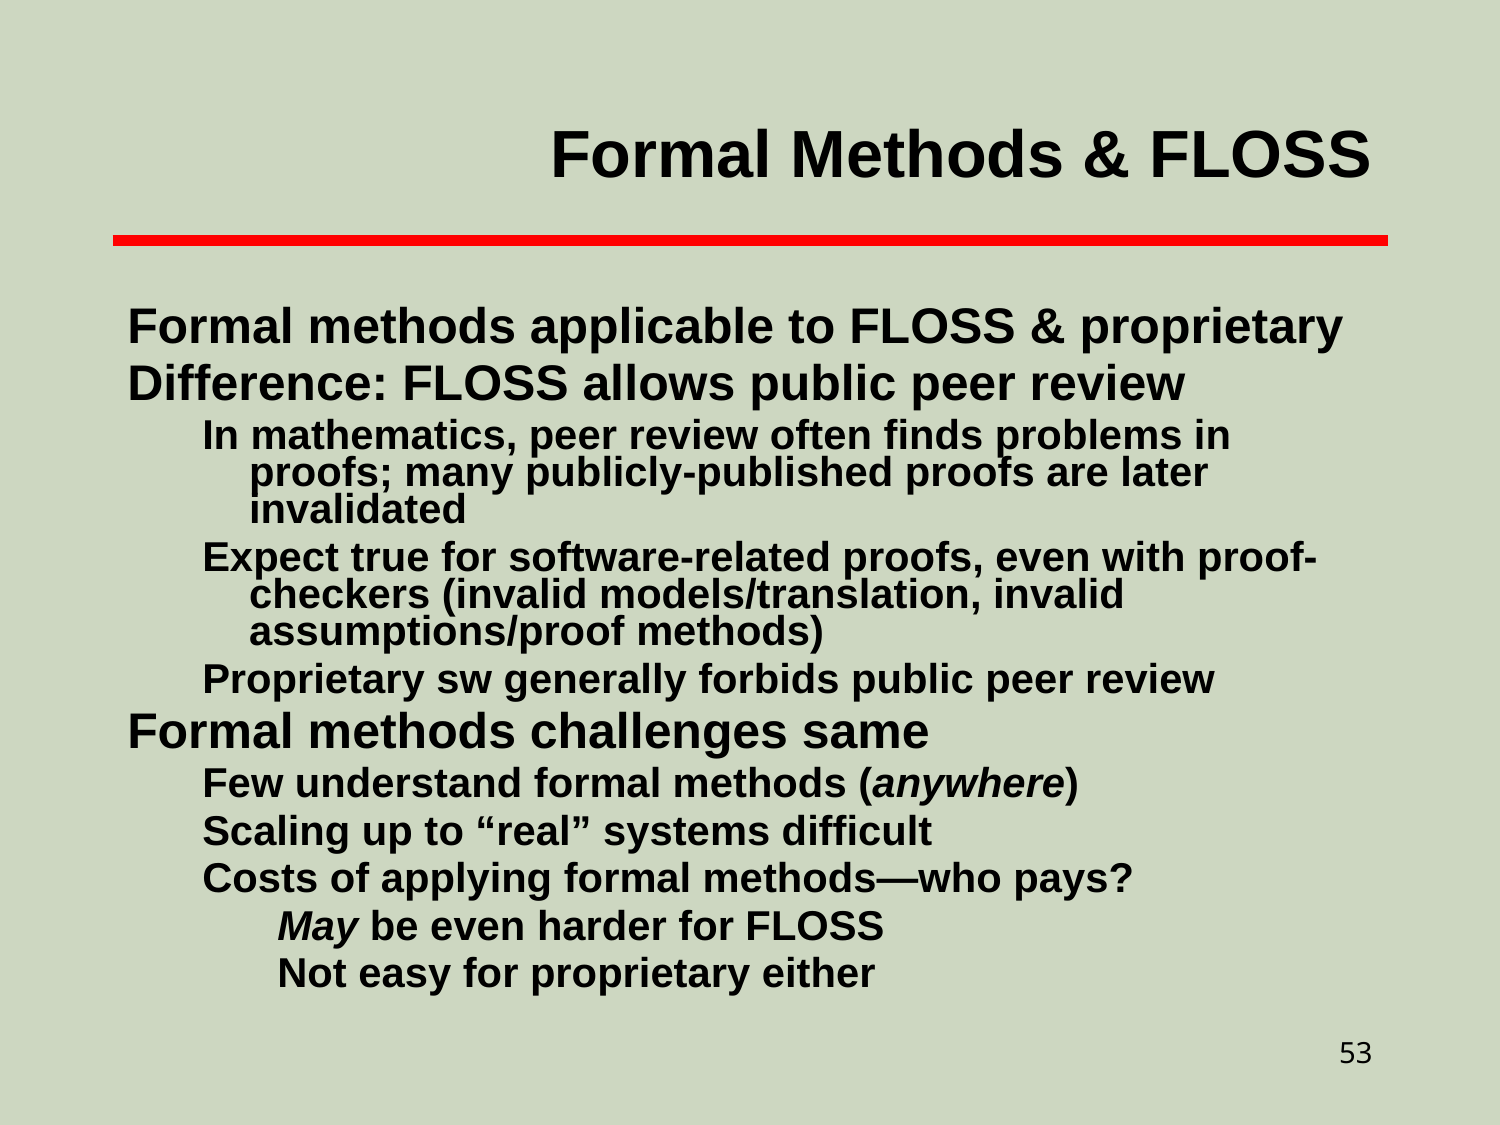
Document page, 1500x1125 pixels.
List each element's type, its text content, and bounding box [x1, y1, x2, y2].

list Formal methods applicable to FLOSS & proprietary Difference: FLOSS allows public peer review In mathematics, peer review often finds problems in proofs; many publicly-published proofs are later invalidated Expect true for software-related proofs, even with proof-checkers (invalid models/translation, invalid assumptions/proof methods) Proprietary sw generally forbids public peer review Formal methods challenges same Few understand formal methods (anywhere) Scaling up to “real” systems difficult Costs of applying formal methods—who pays? May be even harder for FLOSS Not easy for proprietary either [112, 299, 1388, 1066]
title Formal Methods & FLOSS [337, 85, 1388, 224]
